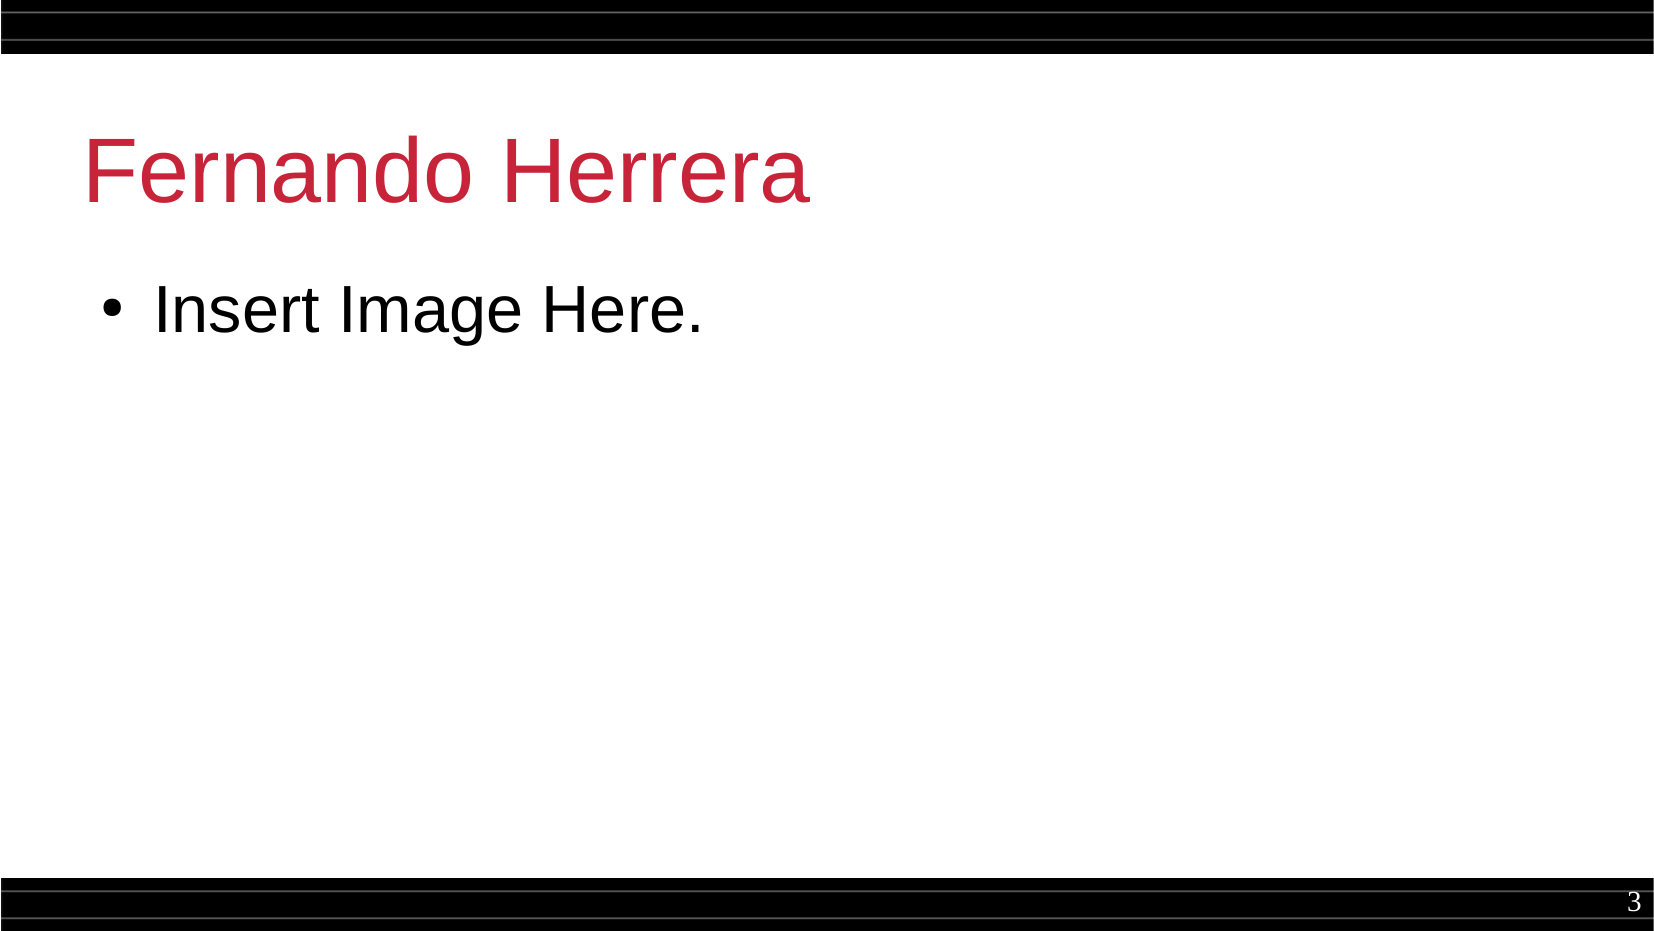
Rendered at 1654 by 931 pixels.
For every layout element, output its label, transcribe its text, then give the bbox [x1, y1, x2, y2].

picture [1, 0, 1654, 54]
picture [1, 878, 1654, 931]
title Fernando Herrera [82, 92, 1571, 249]
list Insert Image Here. [82, 271, 1571, 758]
